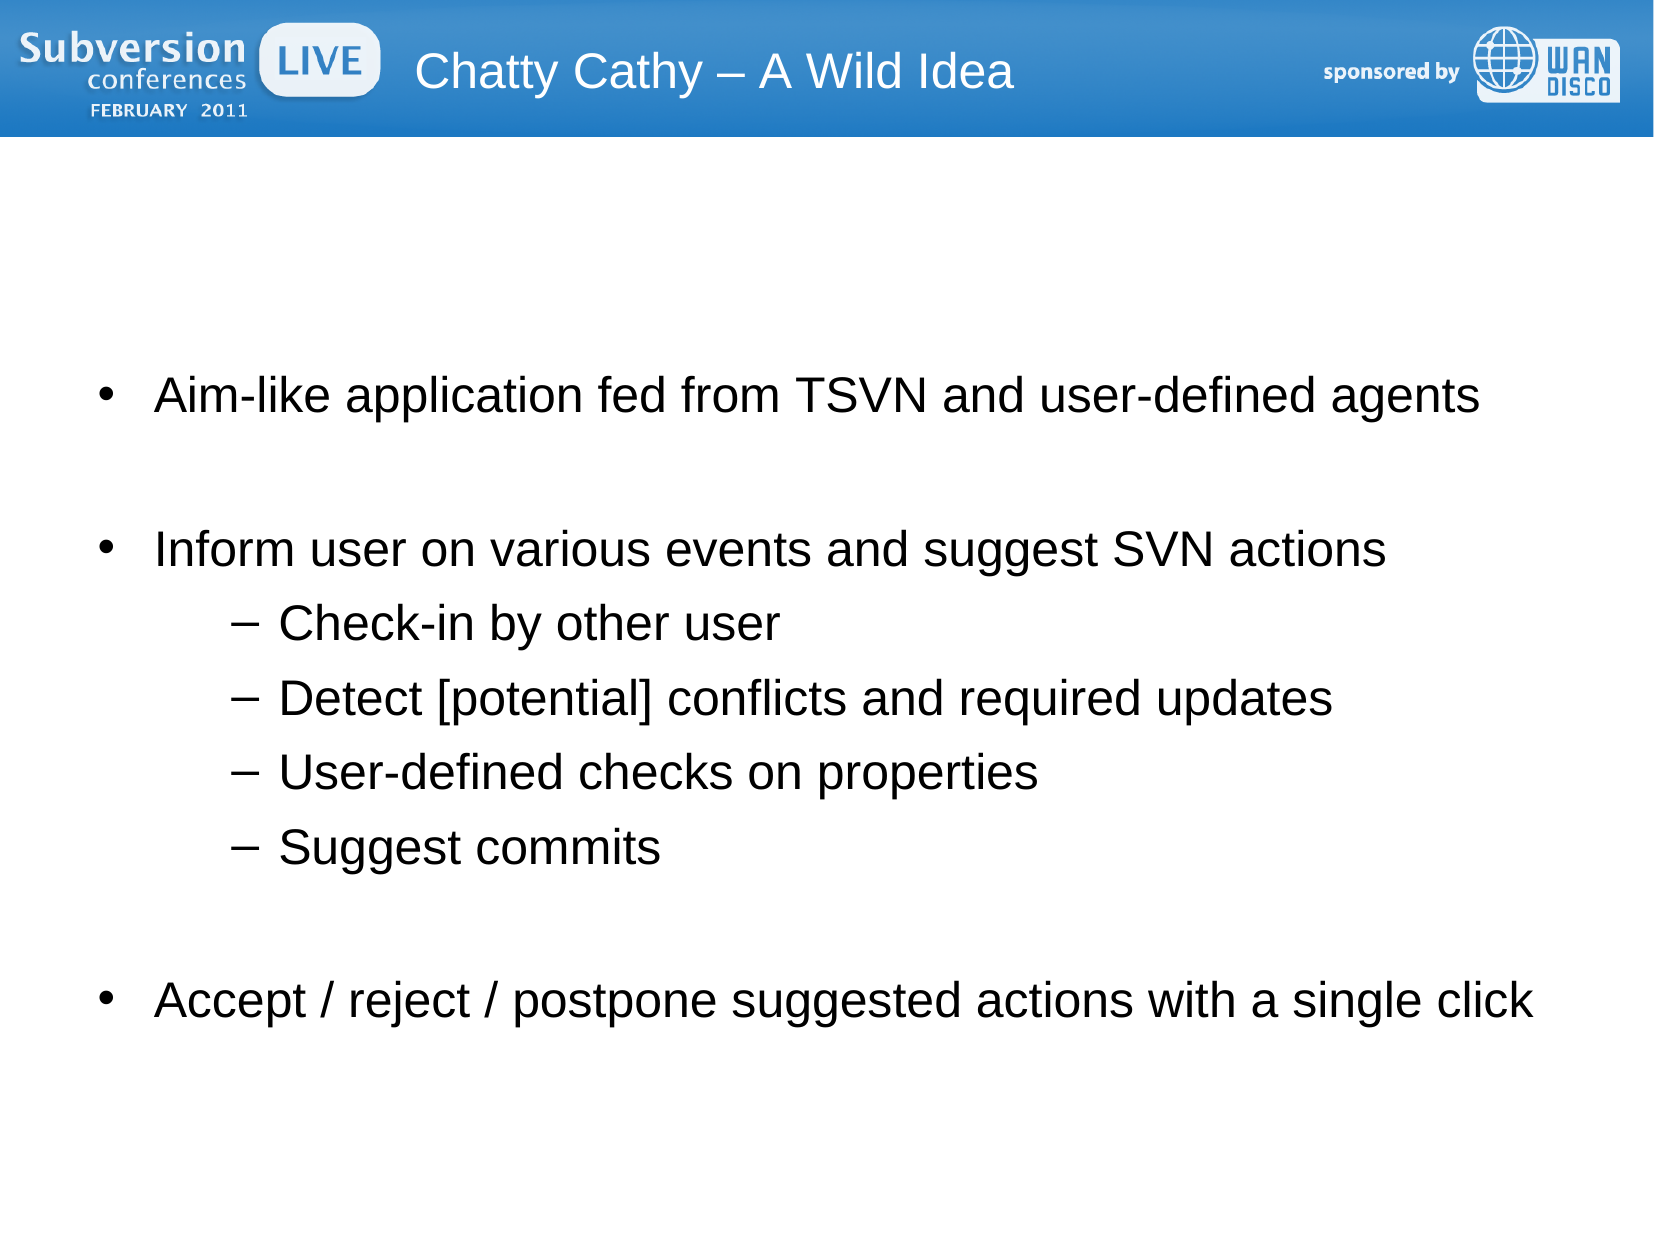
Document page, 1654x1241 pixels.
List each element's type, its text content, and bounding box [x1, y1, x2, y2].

title Chatty Cathy – A Wild Idea [399, 0, 1296, 146]
picture [0, 0, 399, 137]
picture [1296, 0, 1654, 137]
list Aim-like application fed from TSVN and user-defined agents Inform user on various events and suggest SVN actions Check-in by other user Detect [potential] conflicts and required updates User-defined checks on properties Suggest commits Accept / reject / postpone suggested actions with a single click [82, 355, 1571, 1123]
